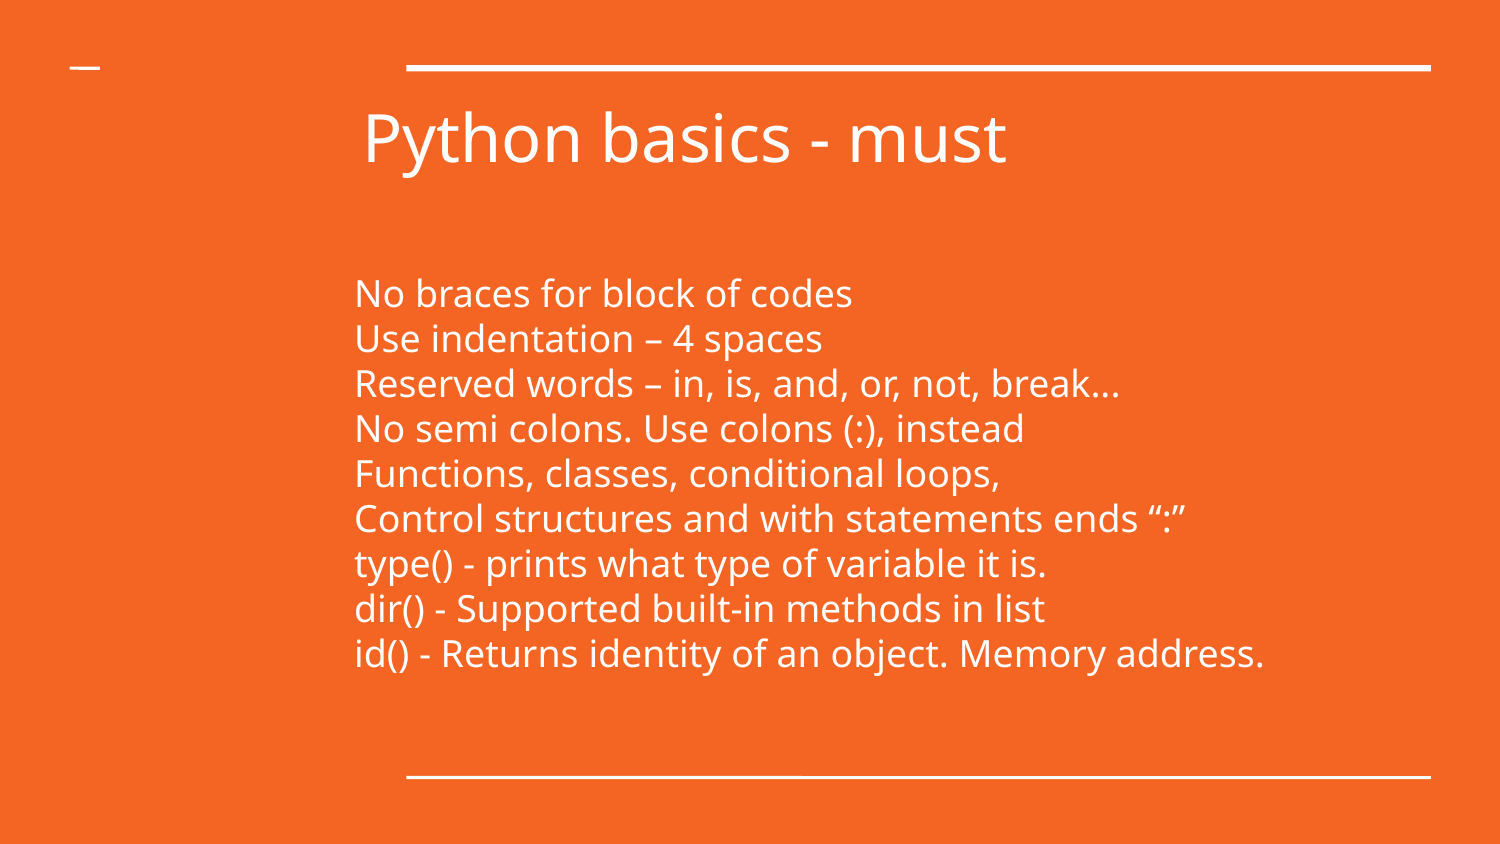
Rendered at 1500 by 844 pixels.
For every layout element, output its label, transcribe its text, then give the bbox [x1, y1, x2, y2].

subtitle No braces for block of codes Use indentation – 4 spaces Reserved words – in, is, and, or, not, break... No semi colons. Use colons (:), instead Functions, classes, conditional loops, Control structures and with statements ends “:” type() - prints what type of variable it is. dir() - Supported built-in methods in list id() - Returns identity of an object. Memory address. [339, 236, 1428, 735]
title Python basics - must [347, 80, 1351, 211]
